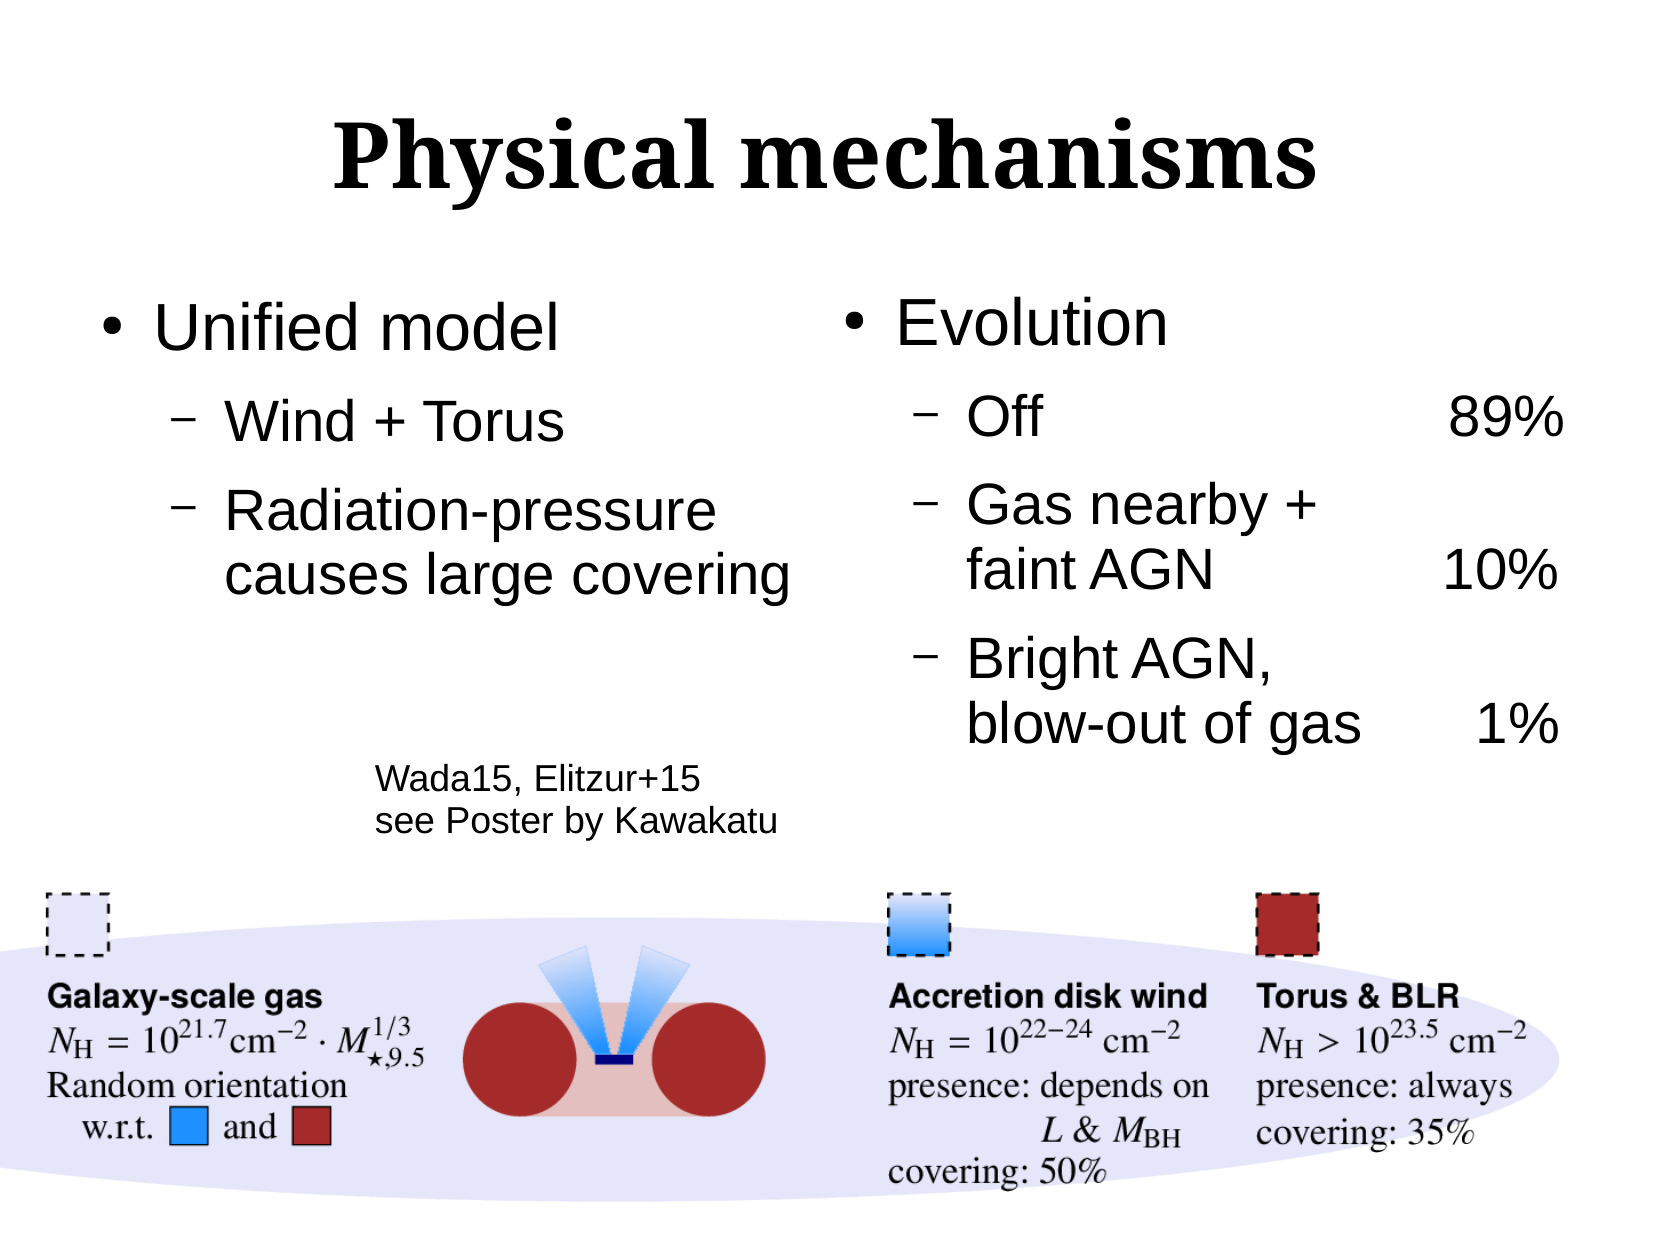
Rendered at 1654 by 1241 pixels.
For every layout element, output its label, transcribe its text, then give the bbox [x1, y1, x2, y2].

title Physical mechanisms [82, 49, 1571, 257]
text_box Wada15, Elitzur+15 see Poster by Kawakatu [360, 750, 841, 849]
list Unified model Wind + Torus Radiation-pressure causes large covering [82, 290, 825, 851]
picture [0, 851, 1654, 1231]
list Evolution Off 89% Gas nearby + faint AGN 10% Bright AGN, blow-out of gas 1% [825, 285, 1568, 1005]
